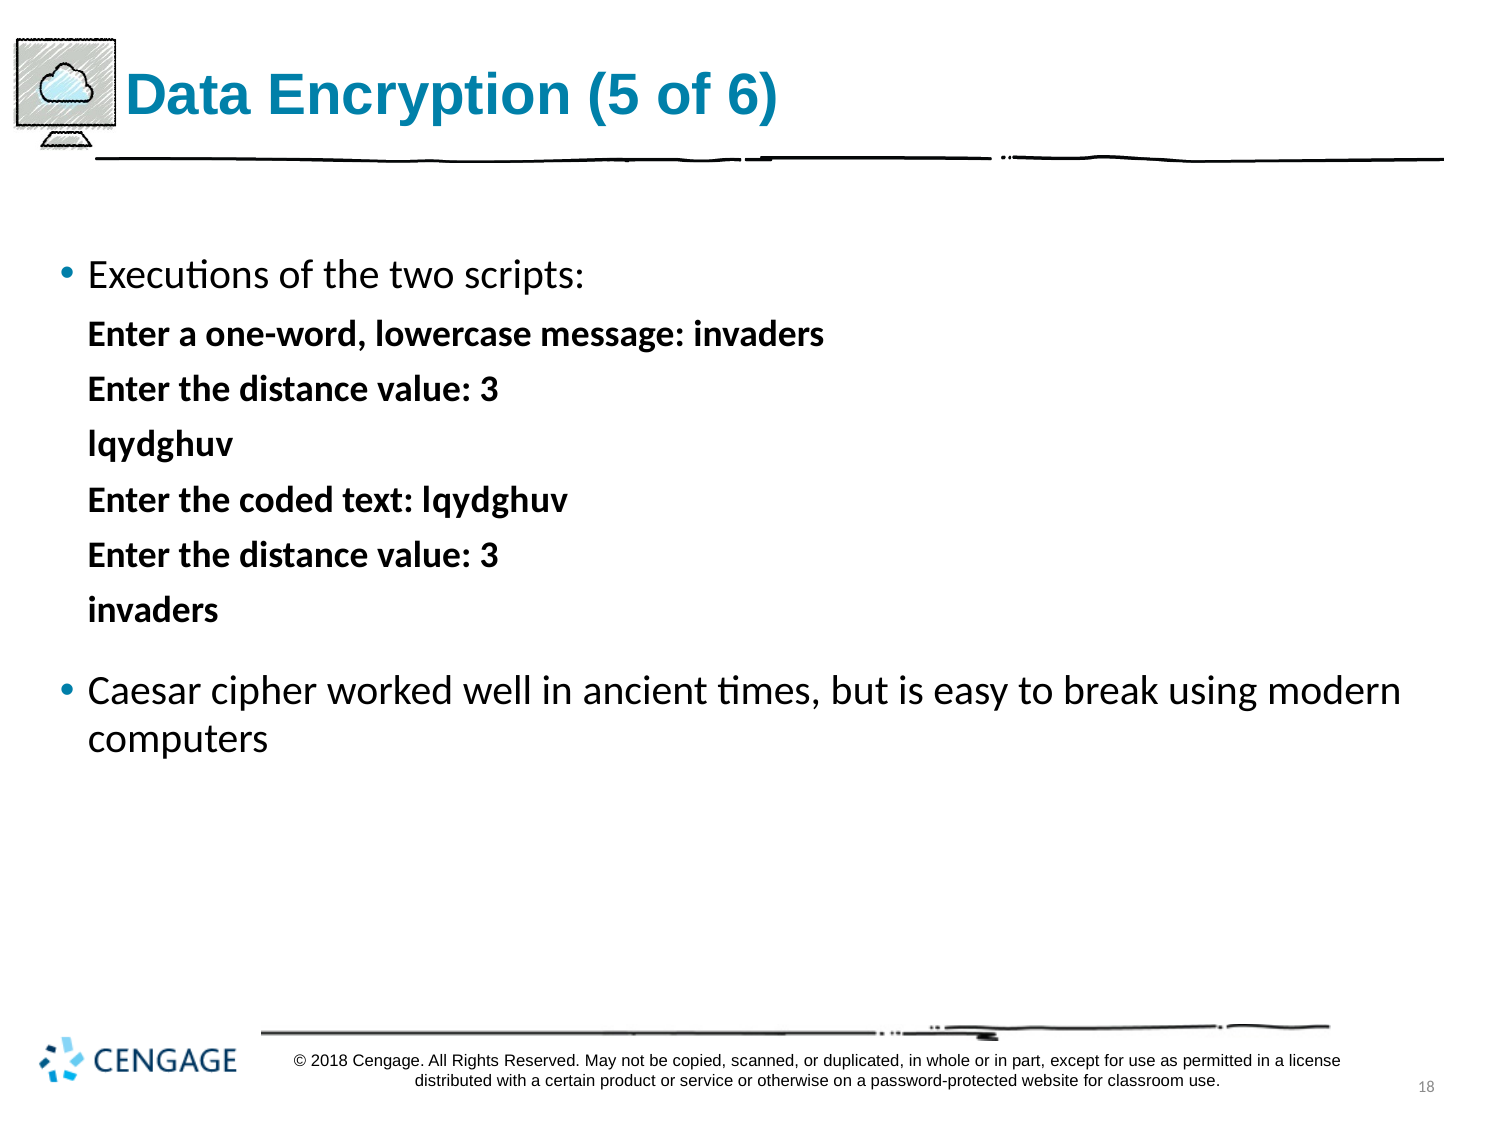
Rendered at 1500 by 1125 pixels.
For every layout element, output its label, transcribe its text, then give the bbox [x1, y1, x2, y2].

footer © 2018 Cengage. All Rights Reserved. May not be copied, scanned, or duplicated, in whole or in part, except for use as permitted in a license distributed with a certain product or service or otherwise on a password-protected website for classroom use. [262, 1049, 1375, 1090]
list Enter a one-word, lowercase message: invaders Enter the distance value: 3 l q y d g h u v Enter the coded text: l q y d g h u v Enter the distance value: 3 invaders [50, 312, 1431, 635]
picture [13, 36, 117, 151]
picture [261, 1024, 1331, 1041]
title Data Encryption (5 of 6) [125, 55, 1442, 127]
picture [19, 1023, 249, 1095]
list Caesar cipher worked well in ancient times, but is easy to break using modern computers [59, 666, 1441, 763]
picture [154, 155, 1444, 163]
list Executions of the two scripts: [59, 252, 1441, 298]
